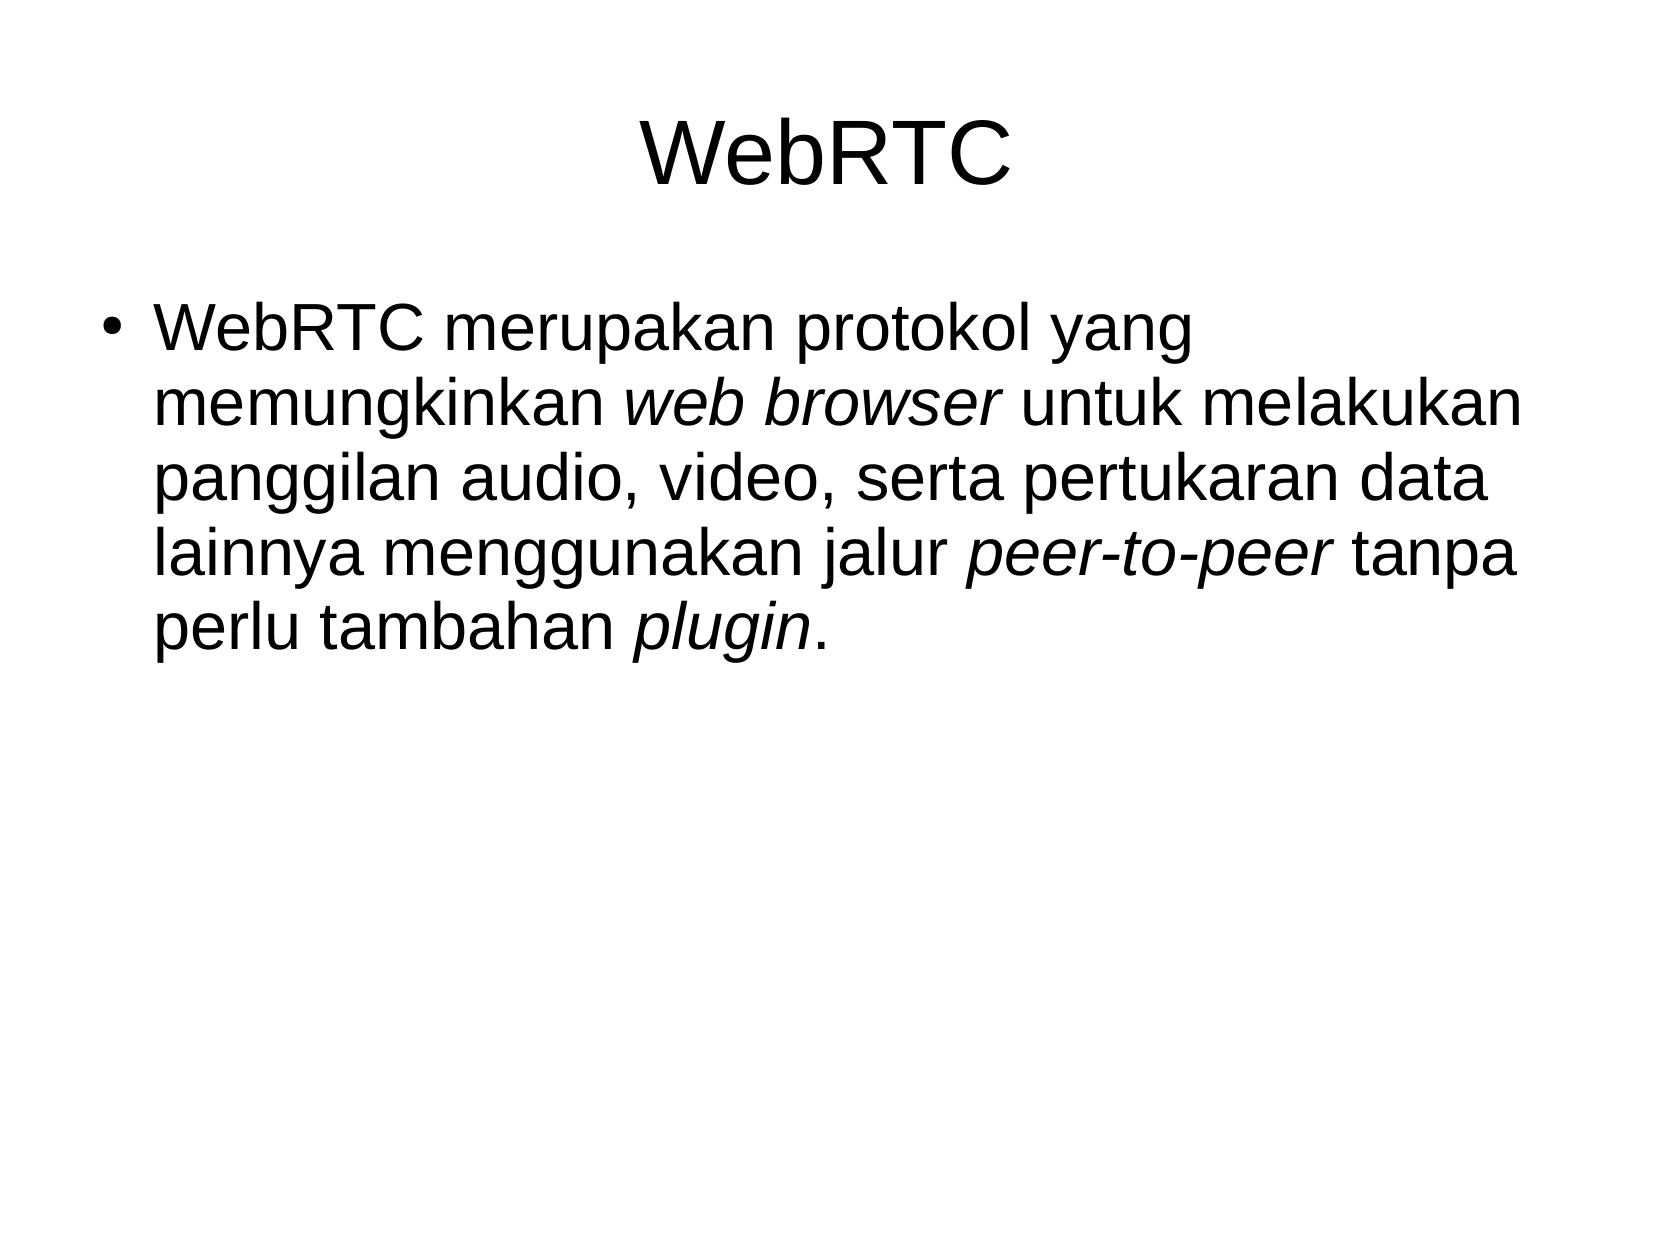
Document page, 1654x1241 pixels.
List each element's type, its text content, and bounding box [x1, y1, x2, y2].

list WebRTC merupakan protokol yang memungkinkan web browser untuk melakukan panggilan audio, video, serta pertukaran data lainnya menggunakan jalur peer-to-peer tanpa perlu tambahan plugin. [82, 290, 1571, 1010]
title WebRTC [82, 49, 1571, 257]
